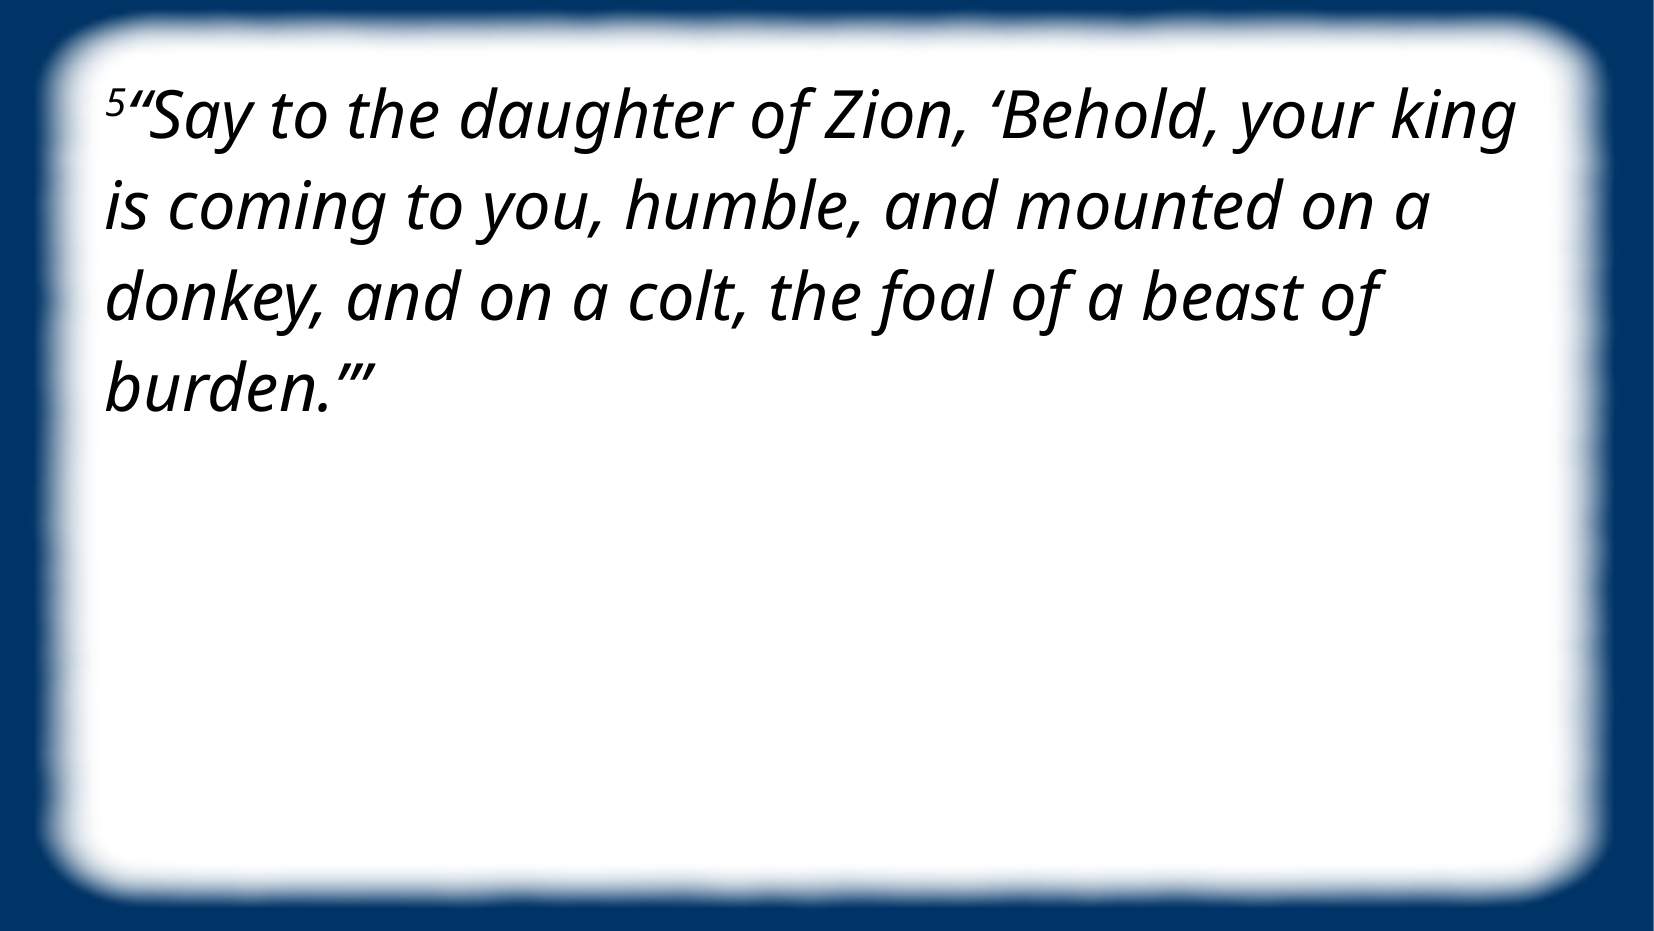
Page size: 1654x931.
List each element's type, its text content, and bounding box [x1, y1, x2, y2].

text_box 5“Say to the daughter of Zion, ‘Behold, your king is coming to you, humble, and mounted on a donkey, and on a colt, the foal of a beast of burden.’” [90, 60, 1546, 430]
picture [0, 0, 1654, 931]
